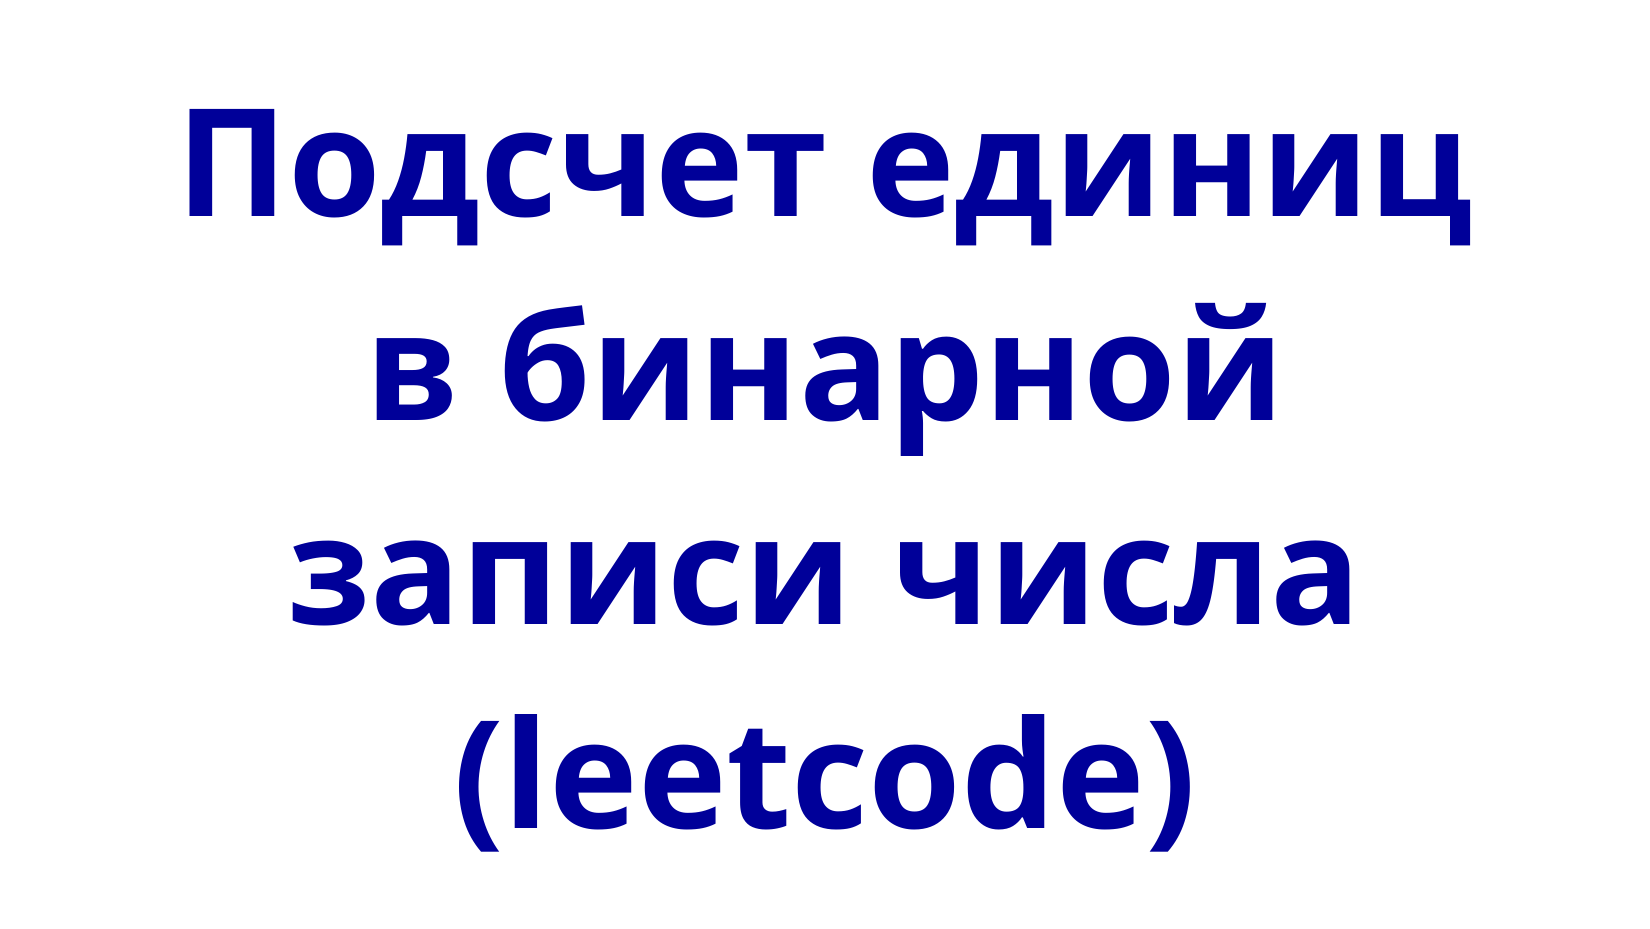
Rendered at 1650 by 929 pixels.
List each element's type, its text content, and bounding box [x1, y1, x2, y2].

subtitle Подсчет единиц в бинарной записи числа (leetcode) [0, 0, 1650, 929]
